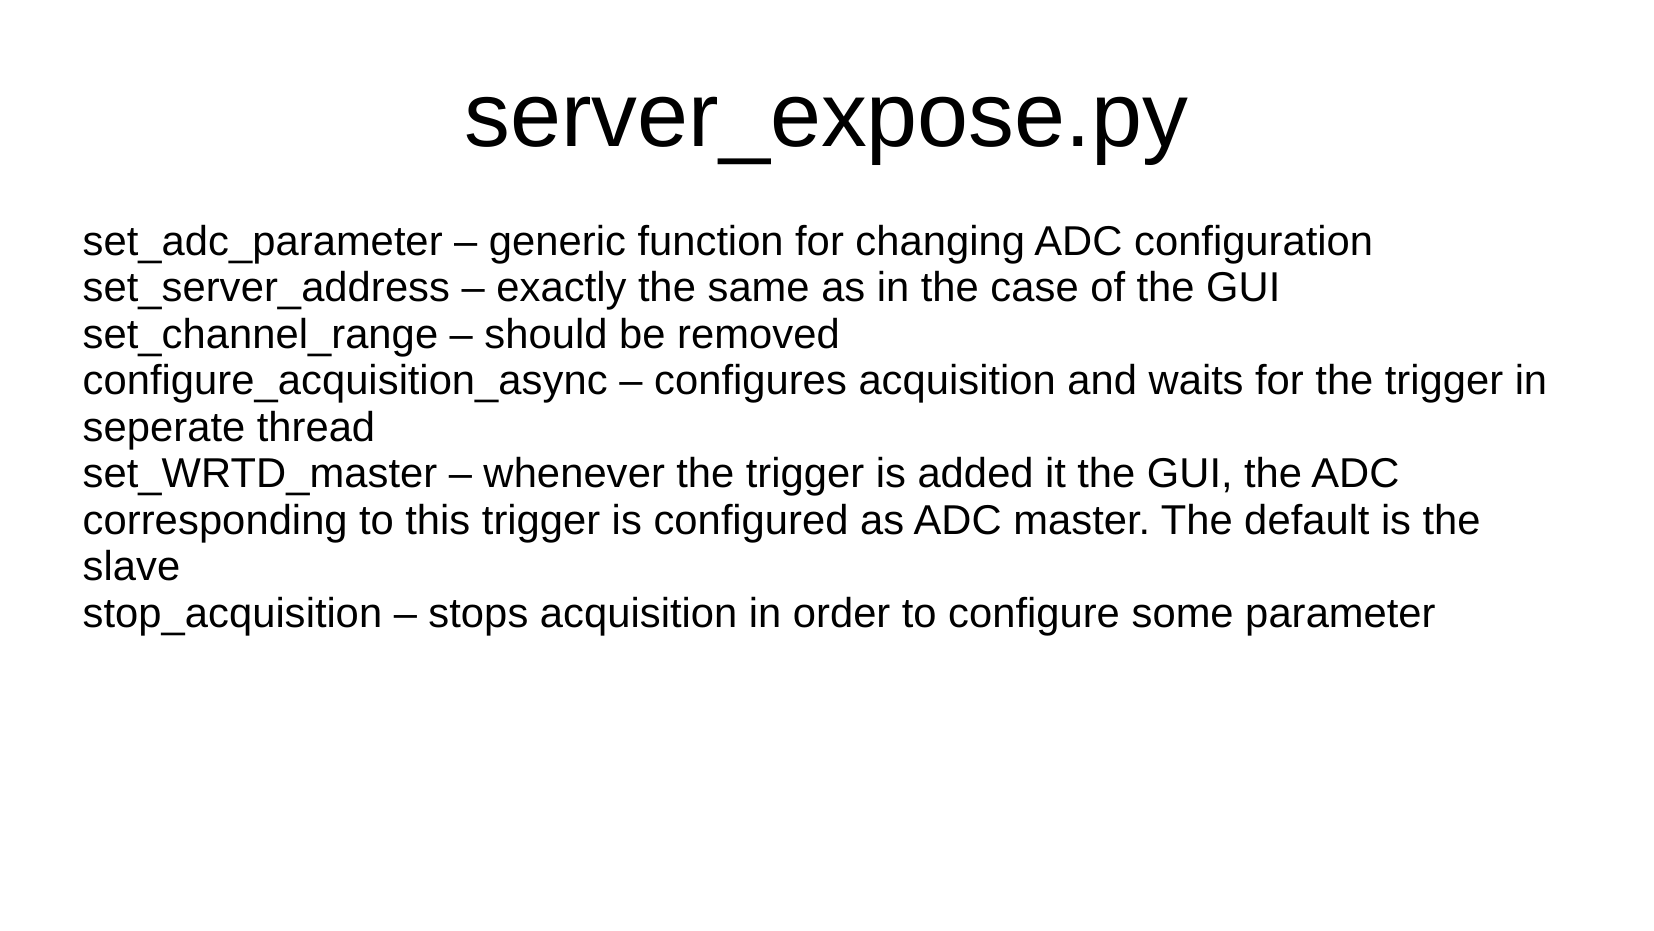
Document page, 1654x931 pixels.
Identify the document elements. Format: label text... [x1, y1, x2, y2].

title server_expose.py [82, 37, 1571, 193]
subtitle set_adc_parameter – generic function for changing ADC configuration set_server_address – exactly the same as in the case of the GUI set_channel_range – should be removed configure_acquisition_async – configures acquisition and waits for the trigger in seperate thread set_WRTD_master – whenever the trigger is added it the GUI, the ADC corresponding to this trigger is configured as ADC master. The default is the slave stop_acquisition – stops acquisition in order to configure some parameter [82, 217, 1571, 931]
